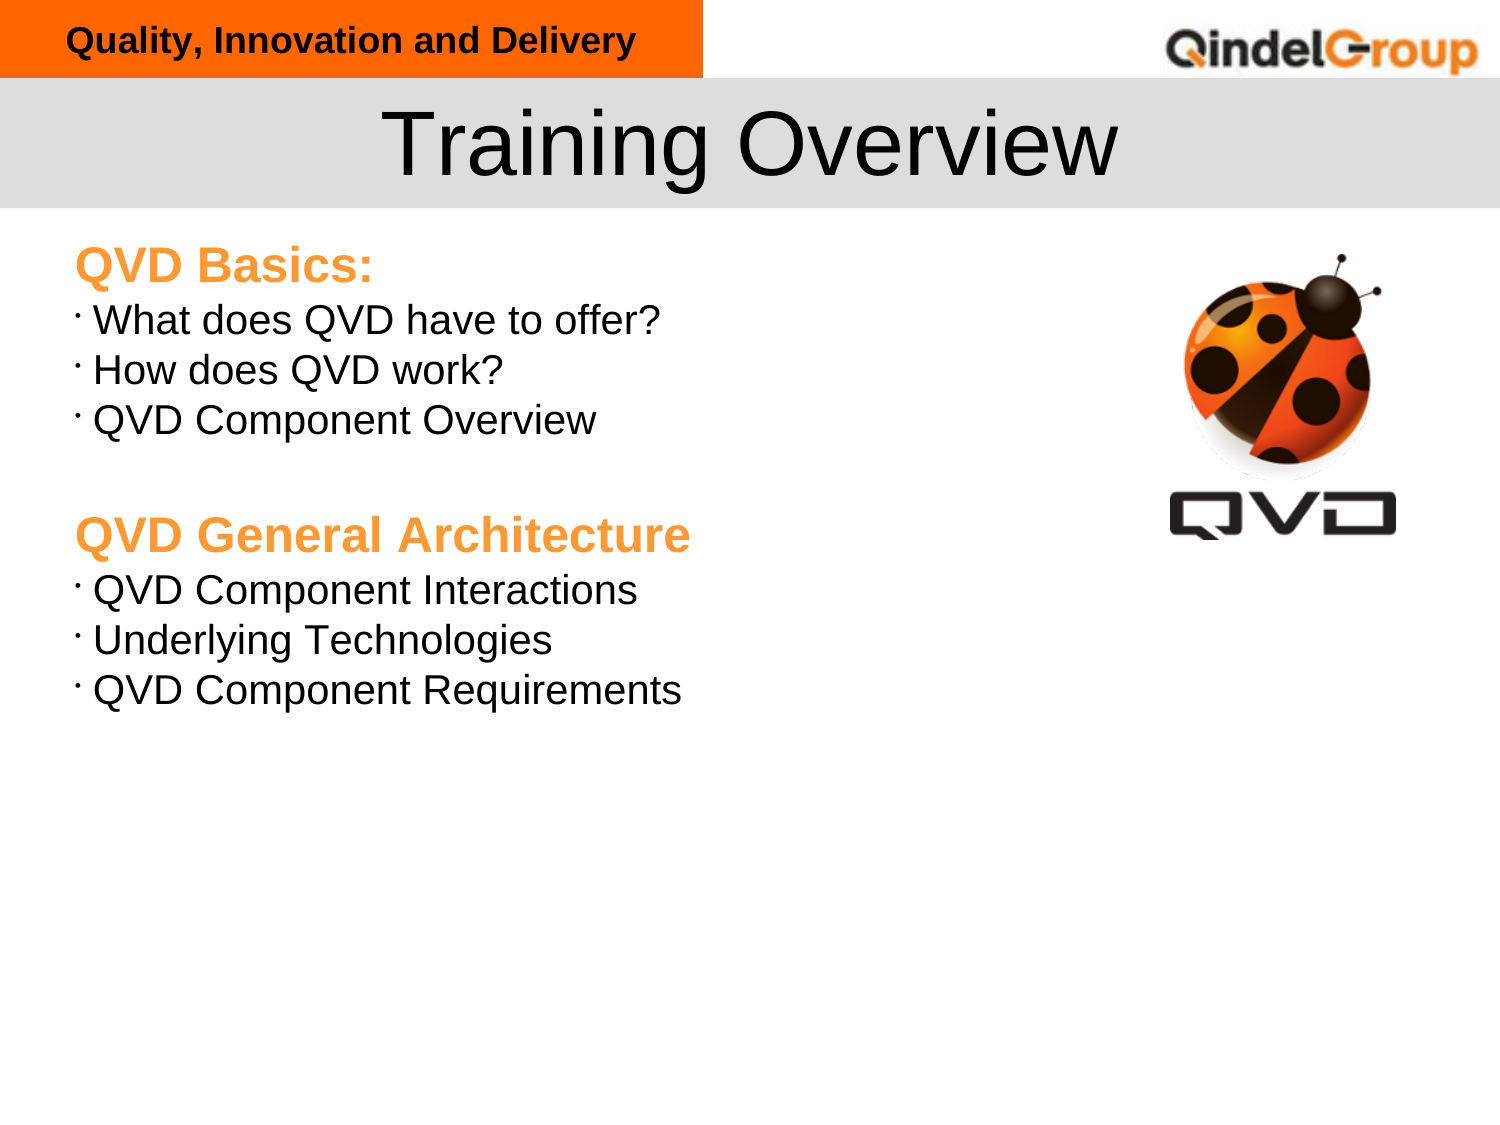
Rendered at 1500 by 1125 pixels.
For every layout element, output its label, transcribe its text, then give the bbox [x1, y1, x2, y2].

title Training Overview [75, 45, 1426, 224]
picture [1163, 23, 1481, 78]
picture [1170, 254, 1396, 540]
text_box QVD Basics: What does QVD have to offer? How does QVD work? QVD Component Overview QVD General Architecture QVD Component Interactions Underlying Technologies QVD Component Requirements [60, 224, 1426, 721]
